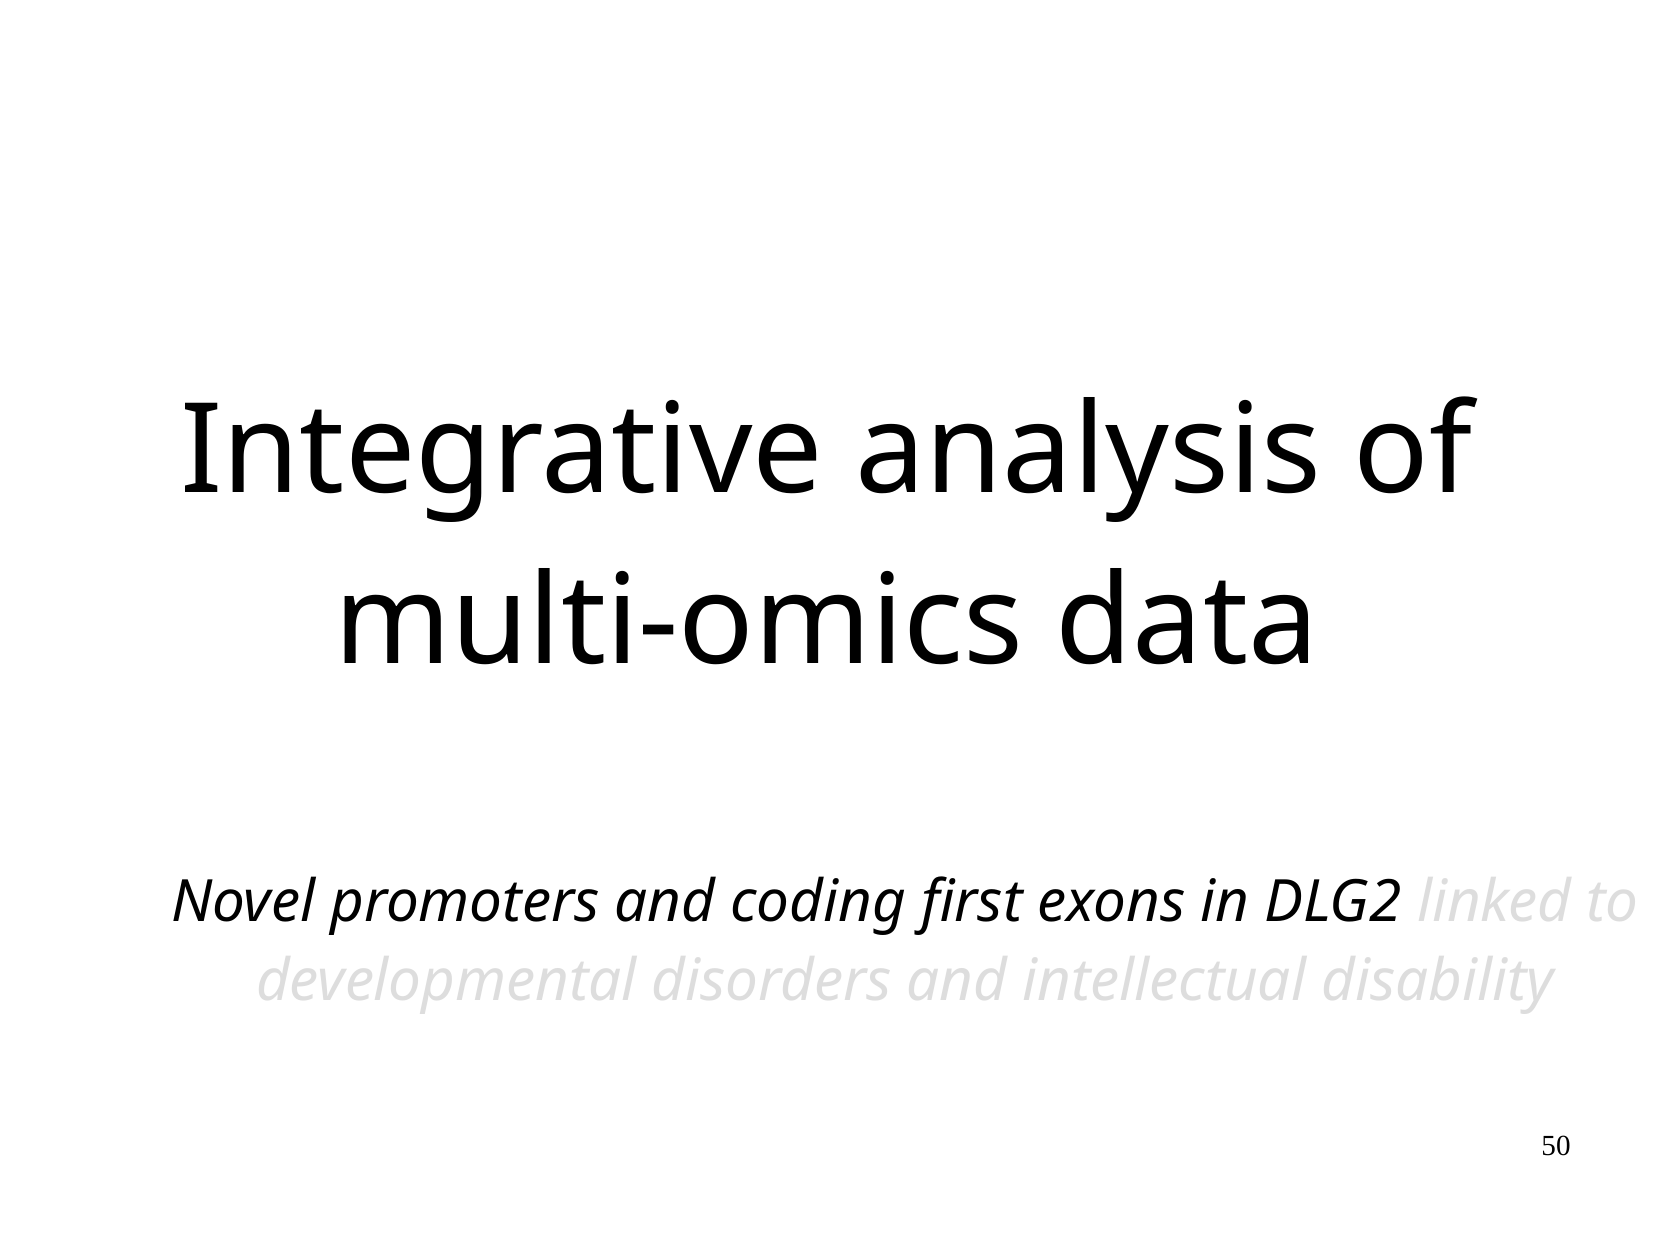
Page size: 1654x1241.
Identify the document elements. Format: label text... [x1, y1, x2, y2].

subtitle Integrative analysis of multi-omics data [82, 49, 1571, 1010]
text_box Novel promoters and coding first exons in DLG2 linked to developmental disorders and intellectual disability [156, 851, 1500, 1009]
